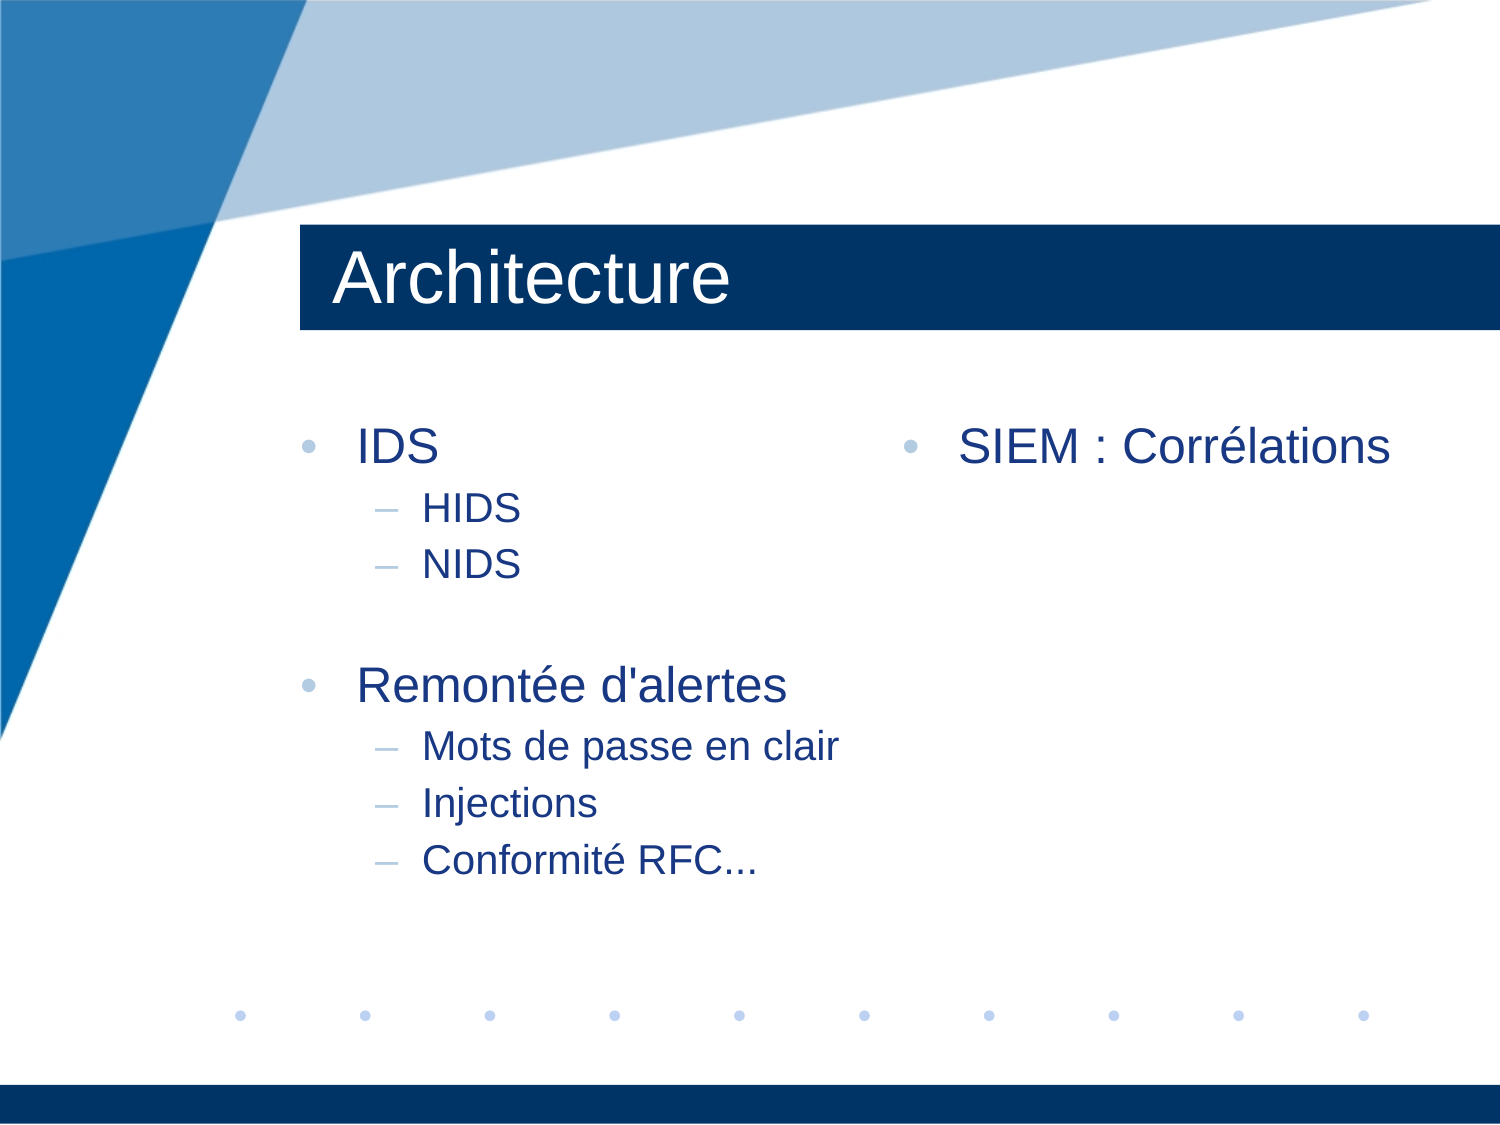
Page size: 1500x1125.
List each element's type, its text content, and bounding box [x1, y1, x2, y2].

picture [0, 0, 1500, 842]
title Architecture [300, 224, 1500, 331]
list IDS HIDS NIDS Remontée d'alertes Mots de passe en clair Injections Conformité RFC... [299, 350, 874, 1020]
list SIEM : Corrélations [902, 350, 1476, 1013]
